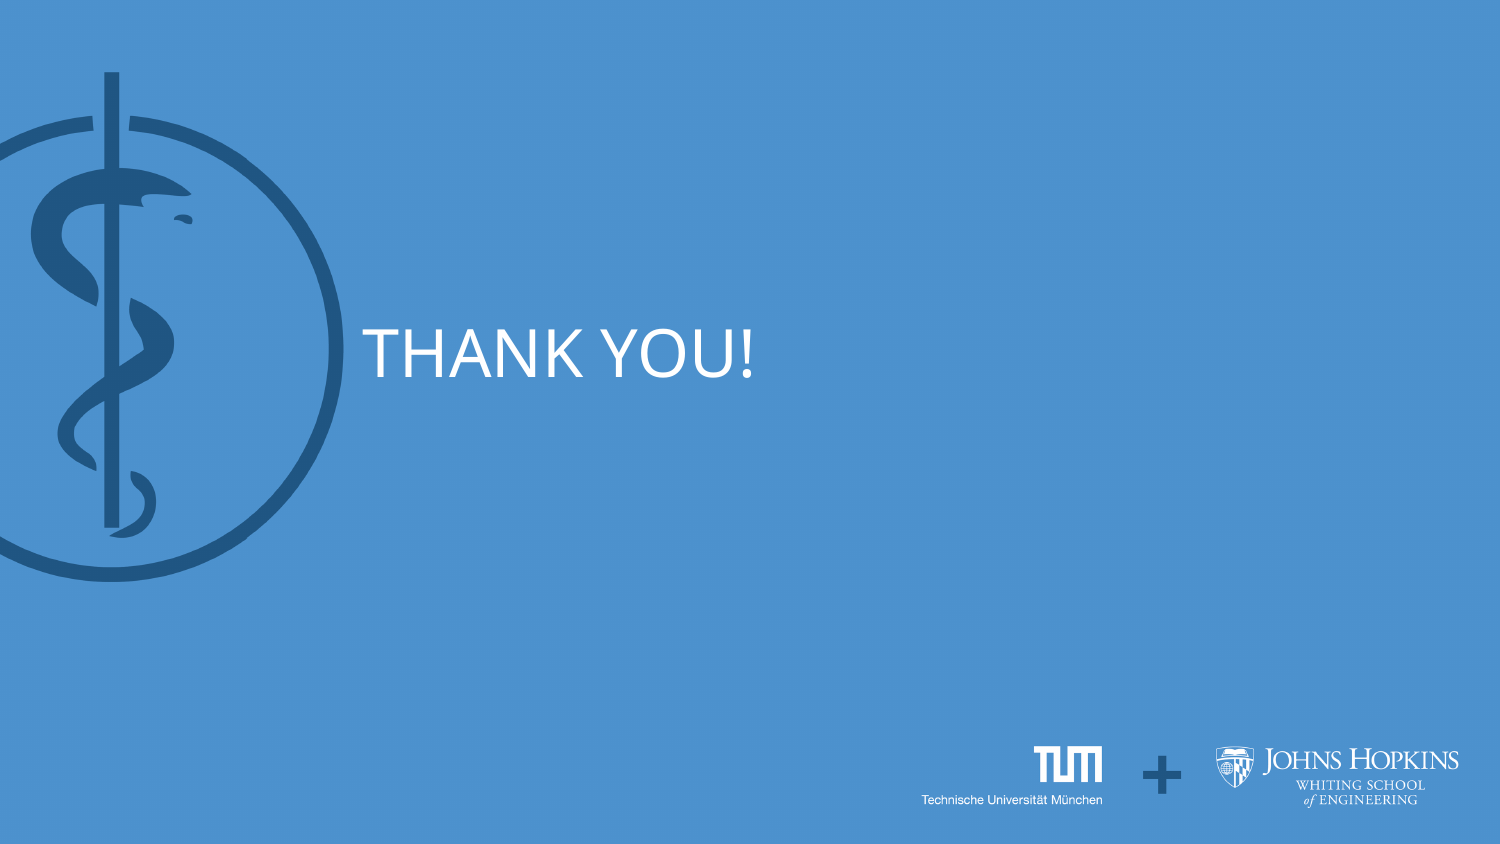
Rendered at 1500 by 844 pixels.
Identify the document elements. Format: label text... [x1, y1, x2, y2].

title THANK YOU! [347, 303, 1489, 463]
picture [0, 0, 1500, 844]
